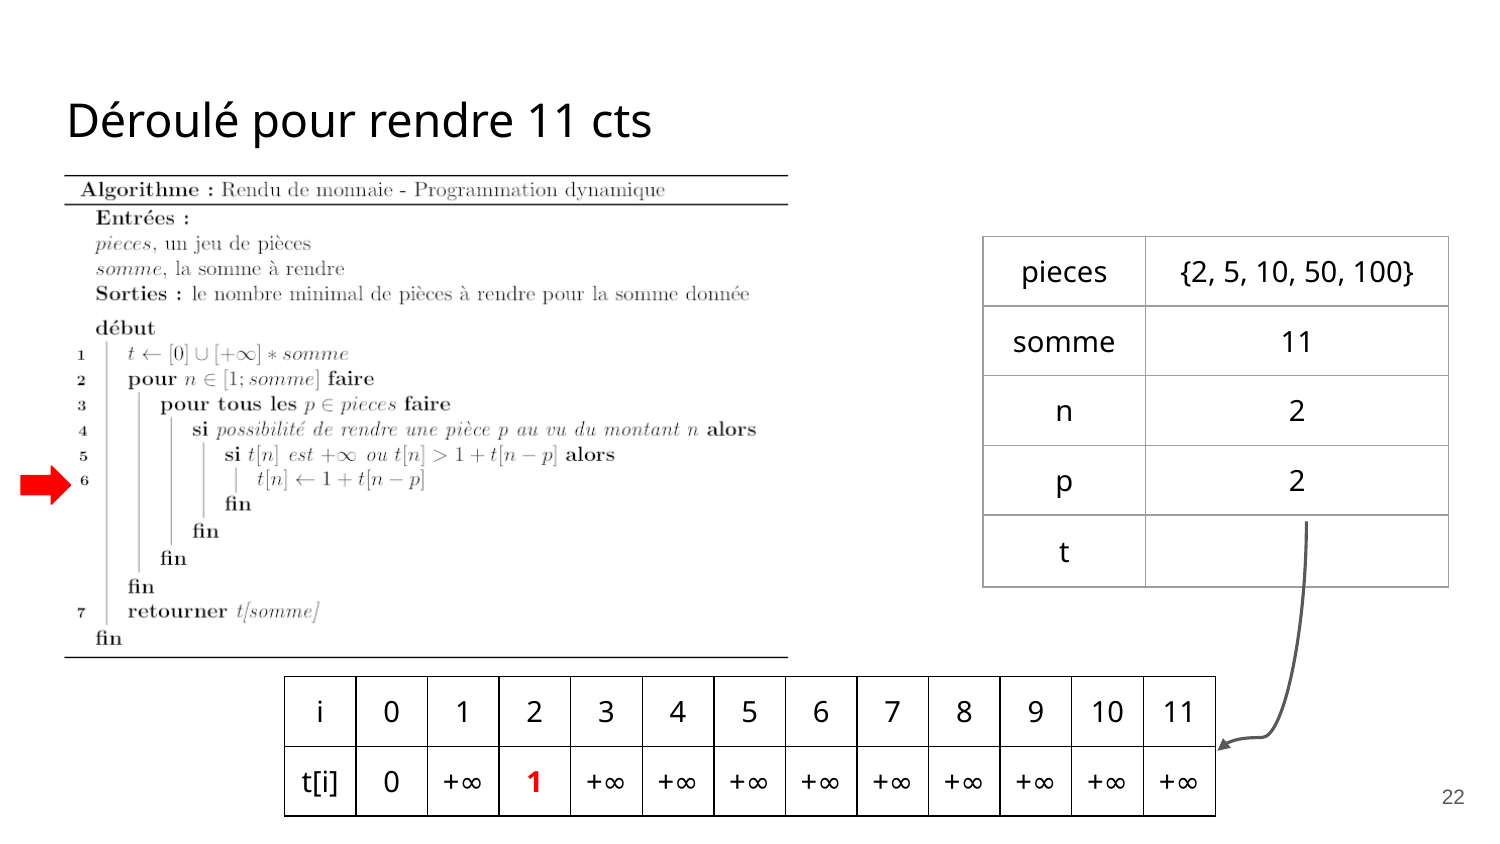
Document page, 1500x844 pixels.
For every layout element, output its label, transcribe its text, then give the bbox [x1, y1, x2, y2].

title Déroulé pour rendre 11 cts [51, 72, 1449, 167]
slide_number <numéro> [1389, 764, 1480, 830]
table_cell 11 [1146, 307, 1448, 375]
table_cell +∞ [715, 747, 785, 815]
table_cell 2 [1146, 446, 1448, 514]
table_header 2 [500, 677, 570, 746]
table_header 6 [786, 677, 856, 746]
table_header 3 [571, 677, 642, 746]
table_header 11 [1144, 677, 1215, 746]
table_cell +∞ [929, 747, 999, 815]
table_cell p [984, 446, 1145, 514]
table_header i [285, 677, 355, 746]
table_cell +∞ [1001, 747, 1071, 815]
table_cell +∞ [1144, 747, 1215, 815]
table_cell n [984, 376, 1145, 445]
table_cell [1146, 516, 1448, 586]
picture [63, 173, 789, 660]
table_header 9 [1001, 677, 1071, 746]
table_header pieces [984, 237, 1145, 305]
table_header {2, 5, 10, 50, 100} [1146, 237, 1448, 305]
table_cell 0 [357, 747, 427, 815]
table_header 5 [715, 677, 785, 746]
table_header 1 [428, 677, 498, 746]
table_cell +∞ [643, 747, 713, 815]
table_cell +∞ [786, 747, 856, 815]
table_cell +∞ [1072, 747, 1143, 815]
text_box [21, 466, 71, 505]
table_header 8 [929, 677, 999, 746]
table_cell +∞ [571, 747, 642, 815]
table_header 0 [357, 677, 427, 746]
table_cell t[i] [285, 747, 355, 815]
table_header 10 [1072, 677, 1143, 746]
table_cell t [984, 516, 1145, 586]
table_header 4 [643, 677, 713, 746]
table_cell somme [984, 307, 1145, 375]
table_cell 1 [500, 747, 570, 815]
table_cell +∞ [428, 747, 498, 815]
table_cell 2 [1146, 376, 1448, 445]
table_header 7 [858, 677, 928, 746]
table_cell +∞ [858, 747, 928, 815]
